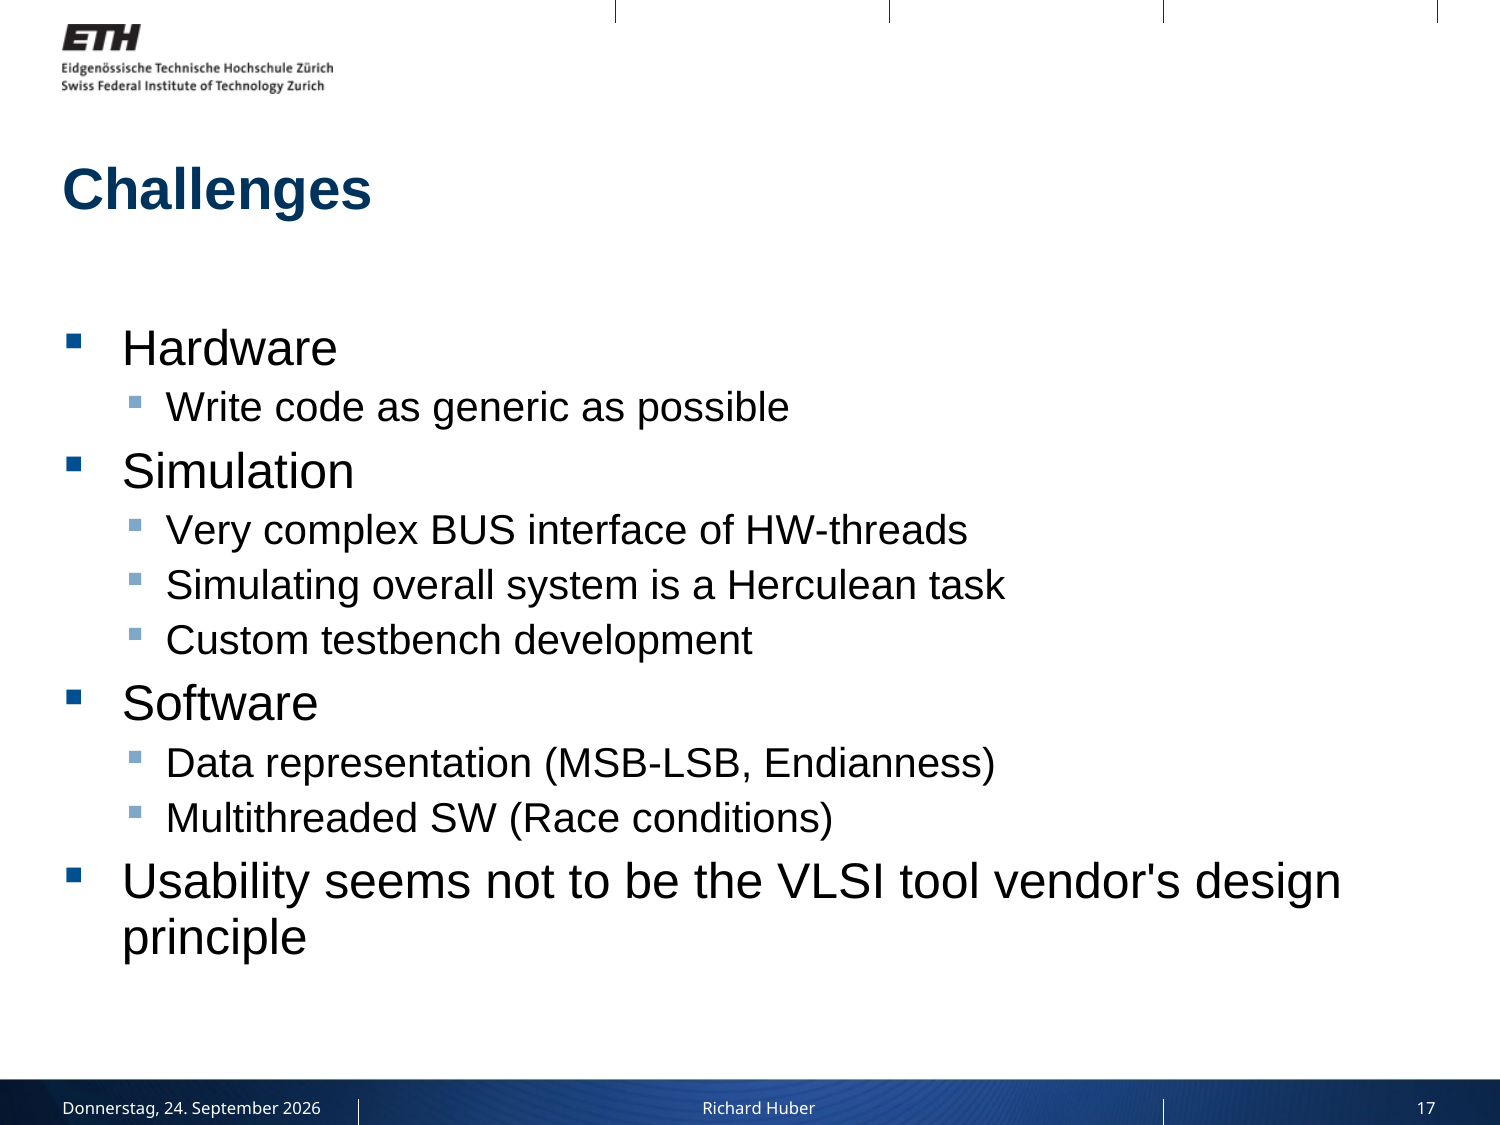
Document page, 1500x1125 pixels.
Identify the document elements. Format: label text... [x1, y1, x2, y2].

picture [62, 24, 333, 94]
list Hardware Write code as generic as possible Simulation Very complex BUS interface of HW-threads Simulating overall system is a Herculean task Custom testbench development Software Data representation (MSB-LSB, Endianness) Multithreaded SW (Race conditions) Usability seems not to be the VLSI tool vendor's design principle [62, 319, 1438, 1067]
picture [0, 1078, 1500, 1125]
title Challenges [62, 157, 1438, 296]
